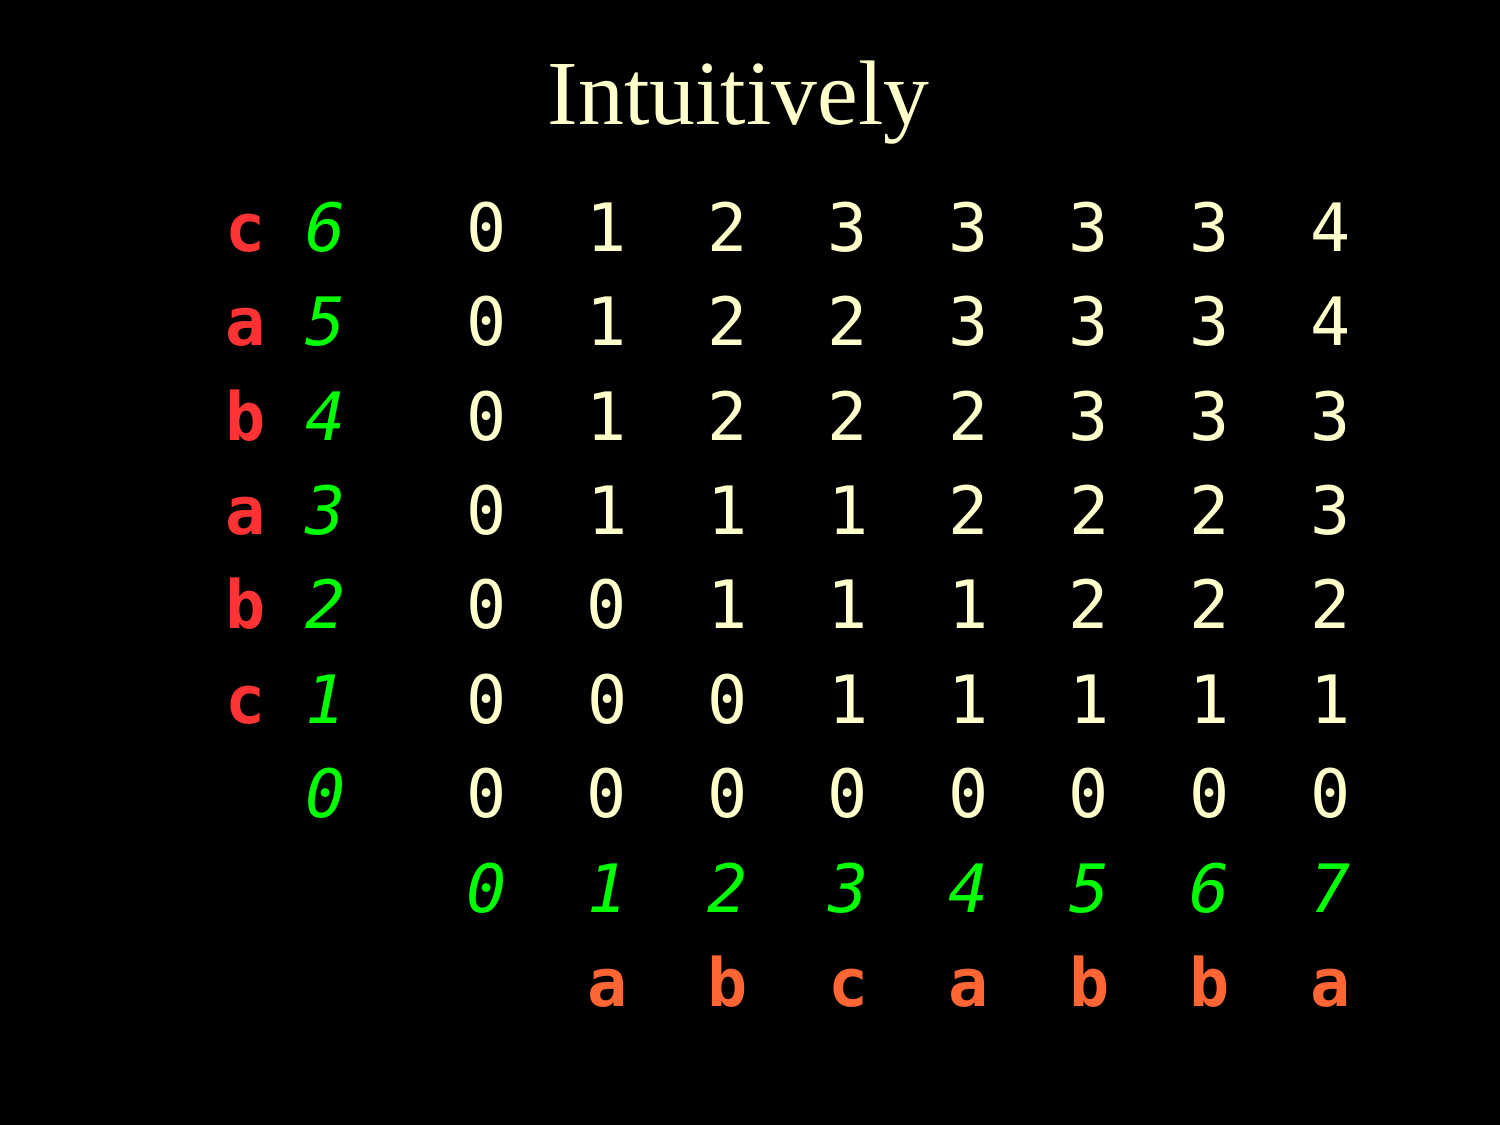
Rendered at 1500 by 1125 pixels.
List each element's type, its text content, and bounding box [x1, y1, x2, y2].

list c 6 0 1 2 3 3 3 3 4 a 5 0 1 2 2 3 3 3 4 b 4 0 1 2 2 2 3 3 3 a 3 0 1 1 1 2 2 2 3 b 2 0 0 1 1 1 2 2 2 c 1 0 0 0 1 1 1 1 1 0 0 0 0 0 0 0 0 0 0 1 2 3 4 5 6 7 a b c a b b a [225, 189, 1441, 1088]
title Intuitively [22, 37, 1480, 150]
